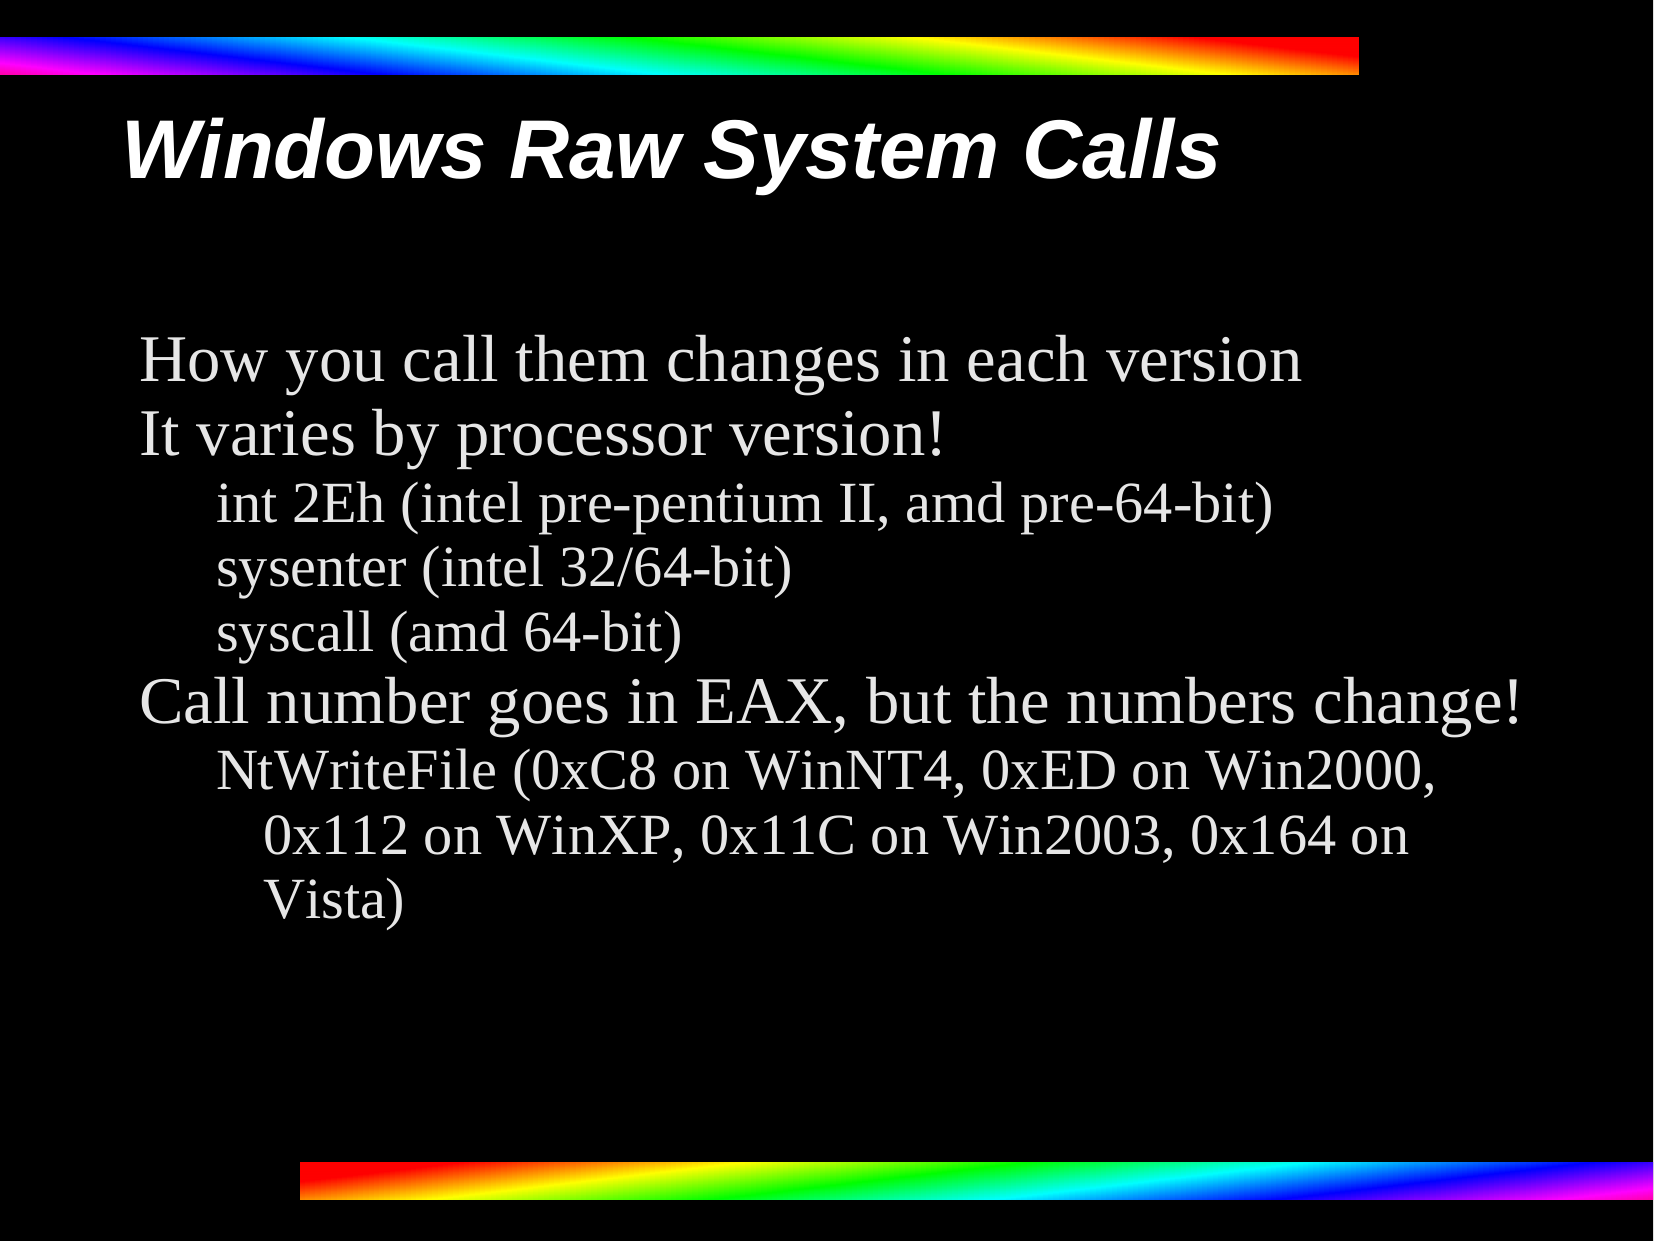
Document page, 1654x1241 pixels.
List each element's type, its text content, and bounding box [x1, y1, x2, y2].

title Windows Raw System Calls [121, 46, 1534, 254]
list How you call them changes in each version It varies by processor version! int 2Eh (intel pre-pentium II, amd pre-64-bit) sysenter (intel 32/64-bit) syscall (amd 64-bit) Call number goes in EAX, but the numbers change! NtWriteFile (0xC8 on WinNT4, 0xED on Win2000, 0x112 on WinXP, 0x11C on Win2003, 0x164 on Vista) [121, 322, 1561, 1133]
picture [0, 0, 1654, 1241]
